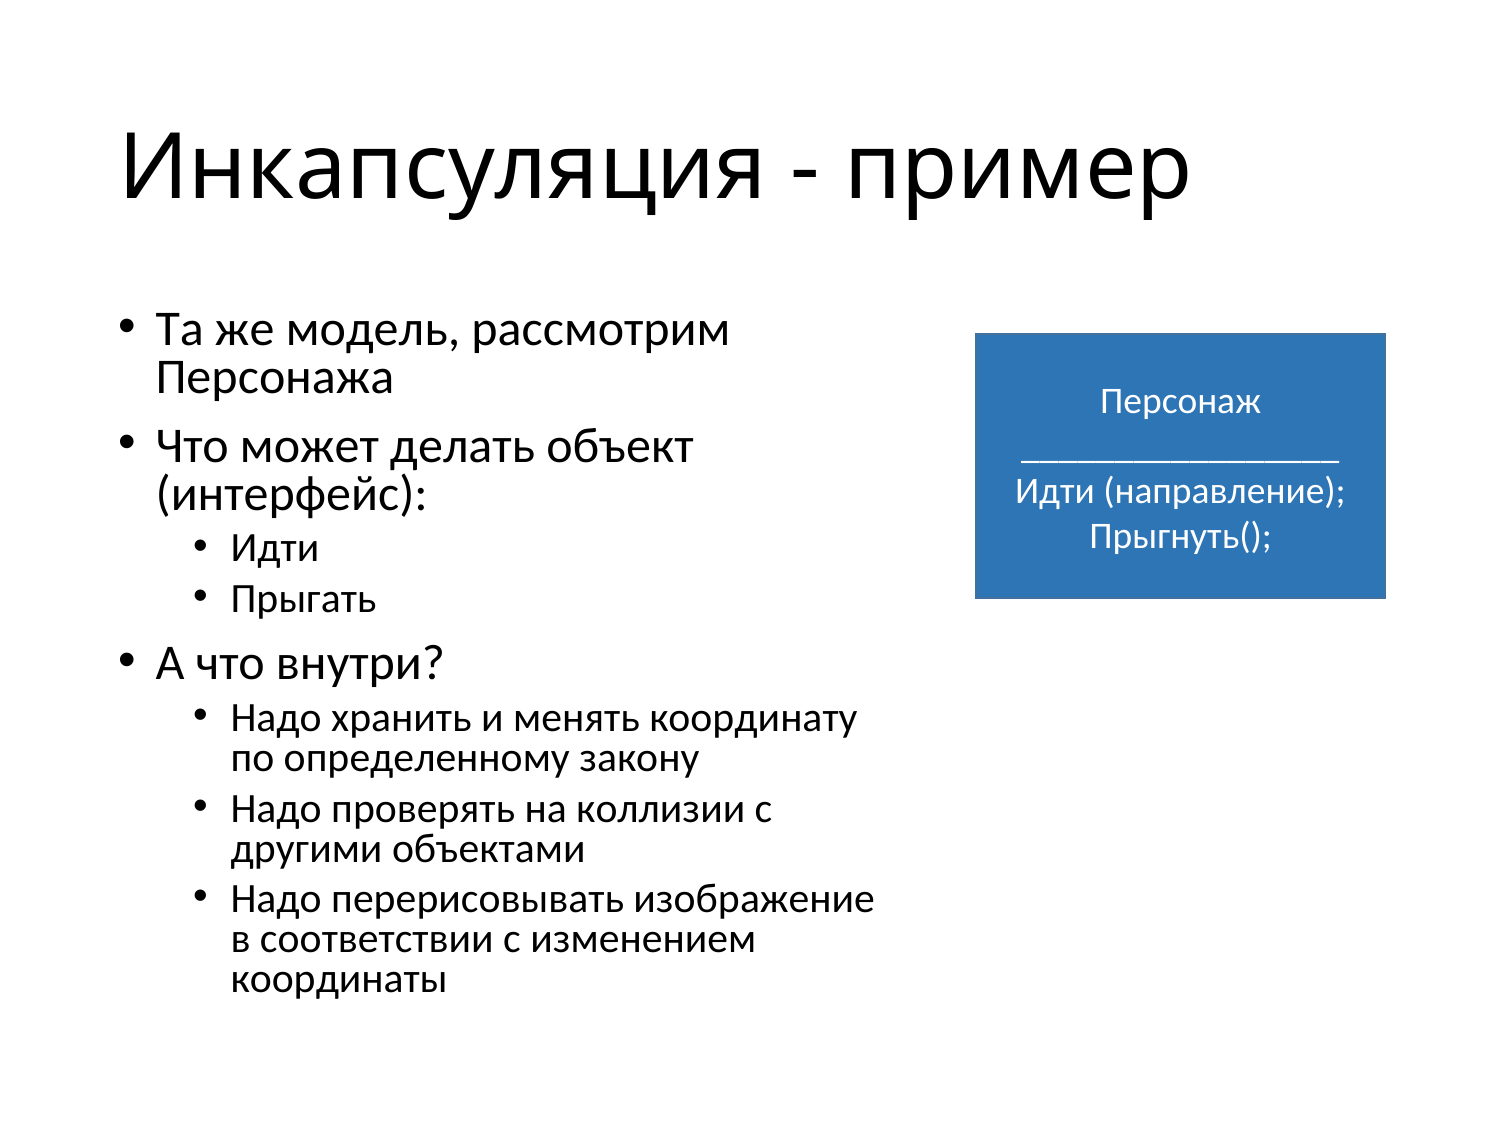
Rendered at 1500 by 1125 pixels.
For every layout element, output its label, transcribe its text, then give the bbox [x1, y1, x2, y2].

list Та же модель, рассмотрим Персонажа Что может делать объект (интерфейс): Идти Прыгать А что внутри? Надо хранить и менять координату по определенному закону Надо проверять на коллизии с другими объектами Надо перерисовывать изображение в соответствии с изменением координаты [103, 299, 902, 1014]
text_box Персонаж _________________ Идти (направление); Прыгнуть(); [976, 333, 1386, 598]
title Инкапсуляция - пример [103, 59, 1397, 278]
